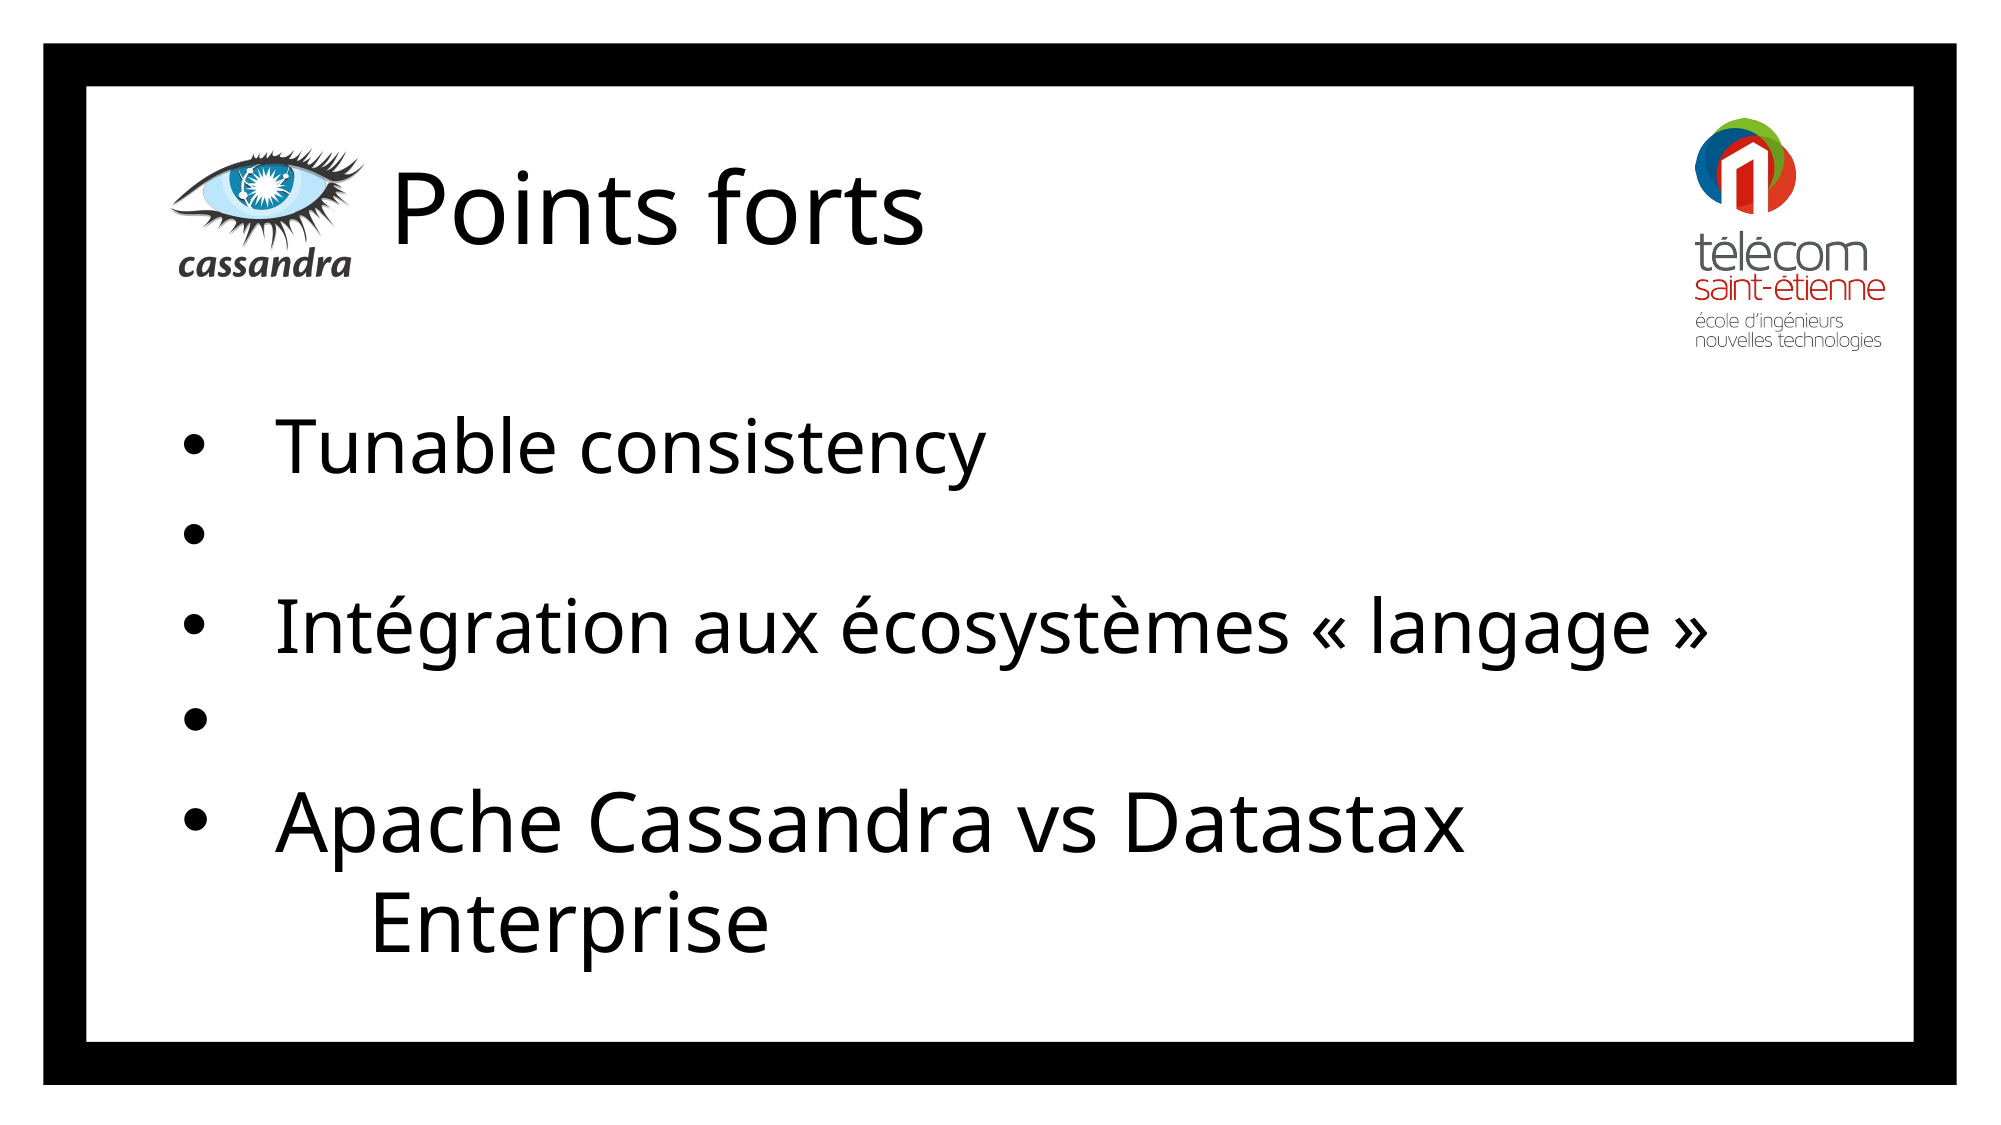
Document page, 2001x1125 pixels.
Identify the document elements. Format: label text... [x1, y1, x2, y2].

text_box Tunable consistency Intégration aux écosystèmes « langage » Apache Cassandra vs Datastax Enterprise [166, 391, 1849, 1028]
picture [1715, 134, 1730, 138]
picture [1695, 118, 1885, 351]
title Points forts [369, 138, 1849, 304]
picture [166, 144, 368, 280]
